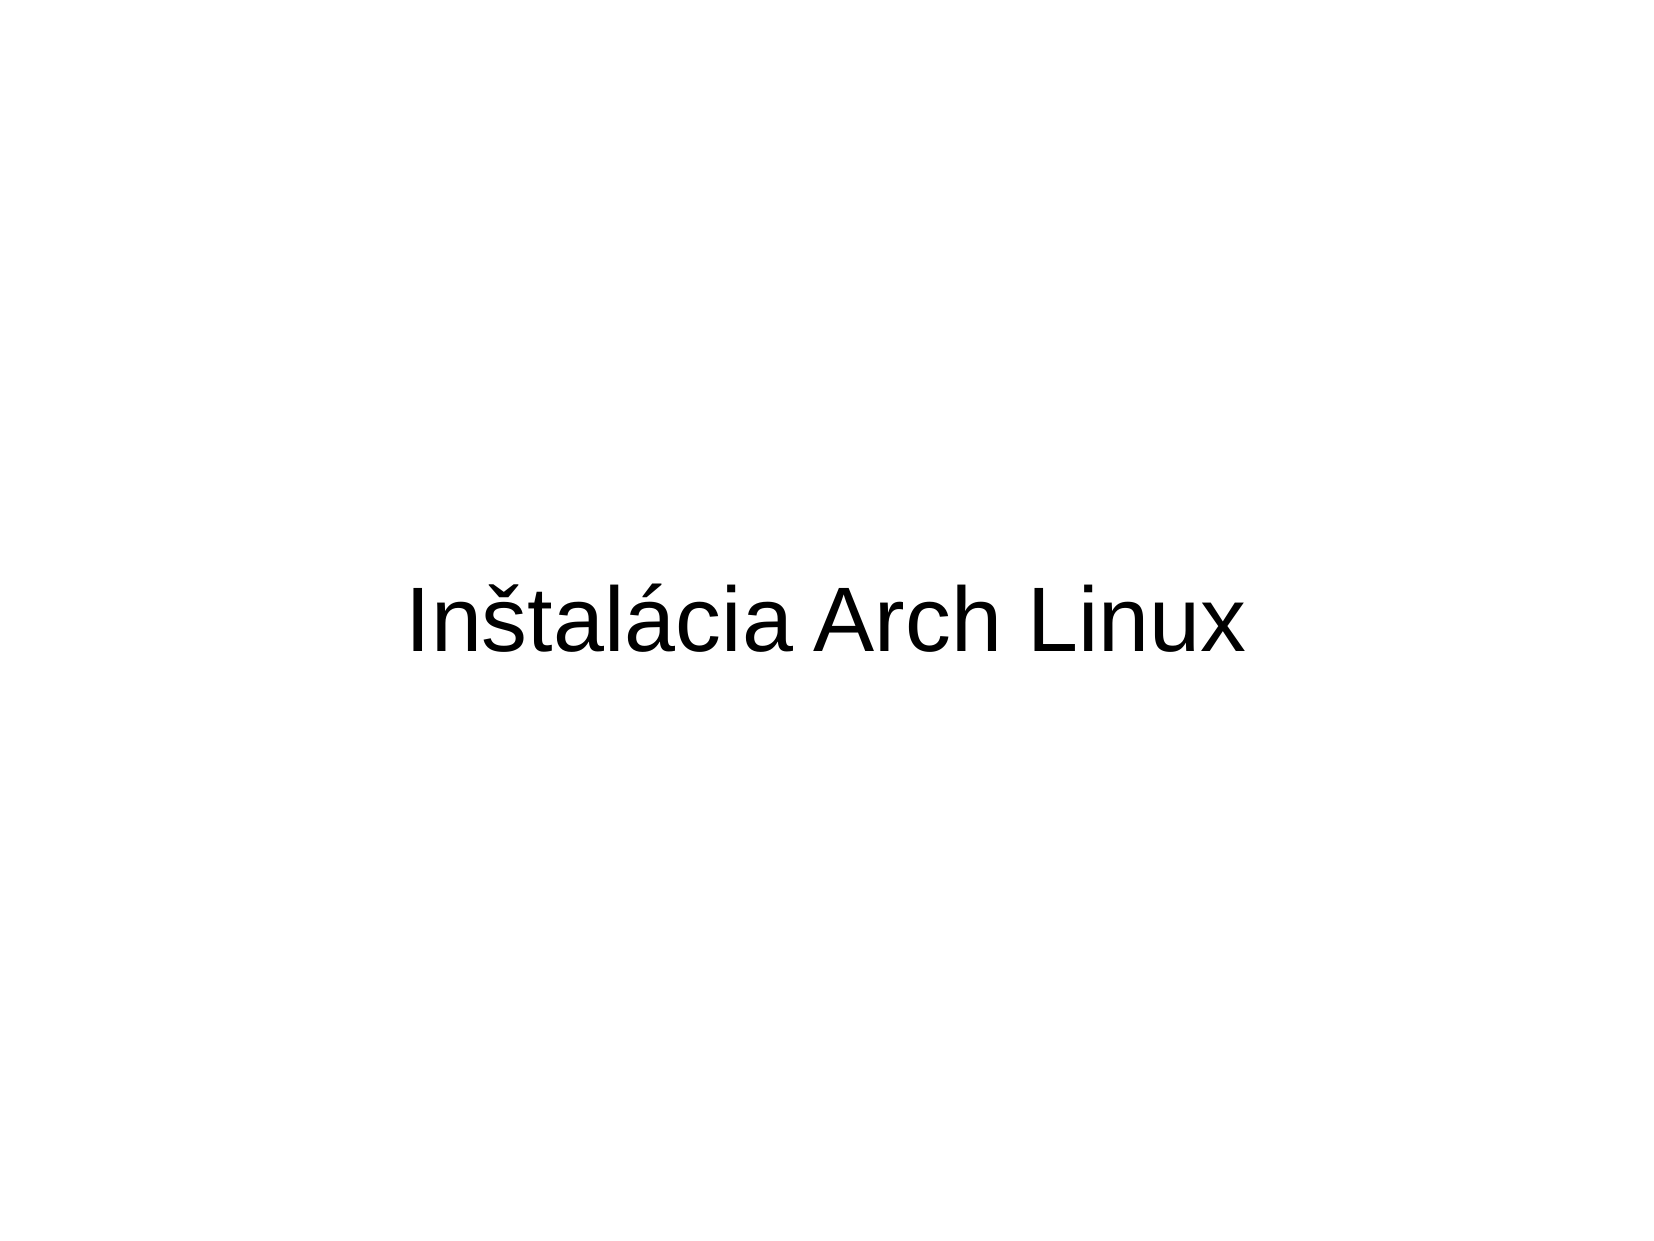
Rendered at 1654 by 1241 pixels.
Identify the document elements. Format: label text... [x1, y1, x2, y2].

title Inštalácia Arch Linux [82, 516, 1571, 724]
